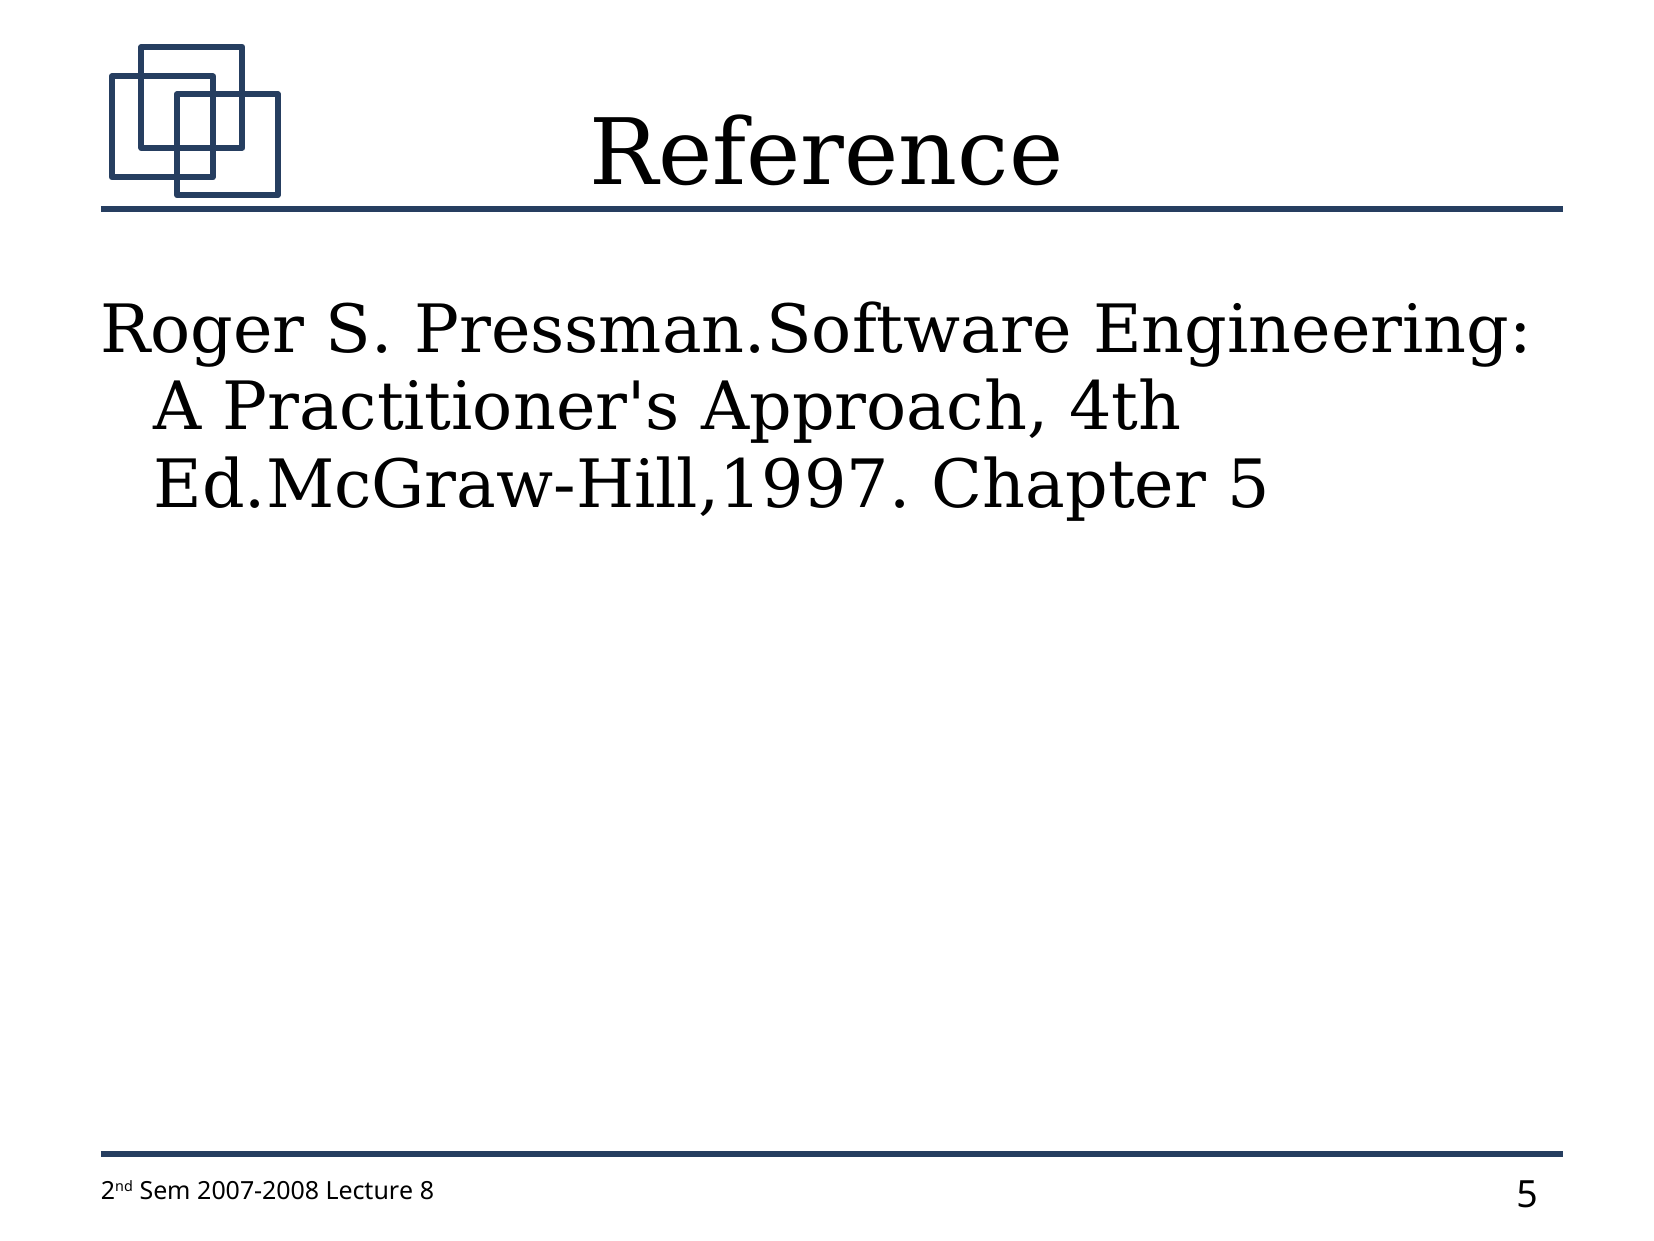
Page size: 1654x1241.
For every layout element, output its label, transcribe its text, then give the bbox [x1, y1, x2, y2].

title Reference [82, 49, 1571, 257]
list Roger S. Pressman.Software Engineering: A Practitioner's Approach, 4th Ed.McGraw-Hill,1997. Chapter 5 [82, 290, 1571, 1109]
